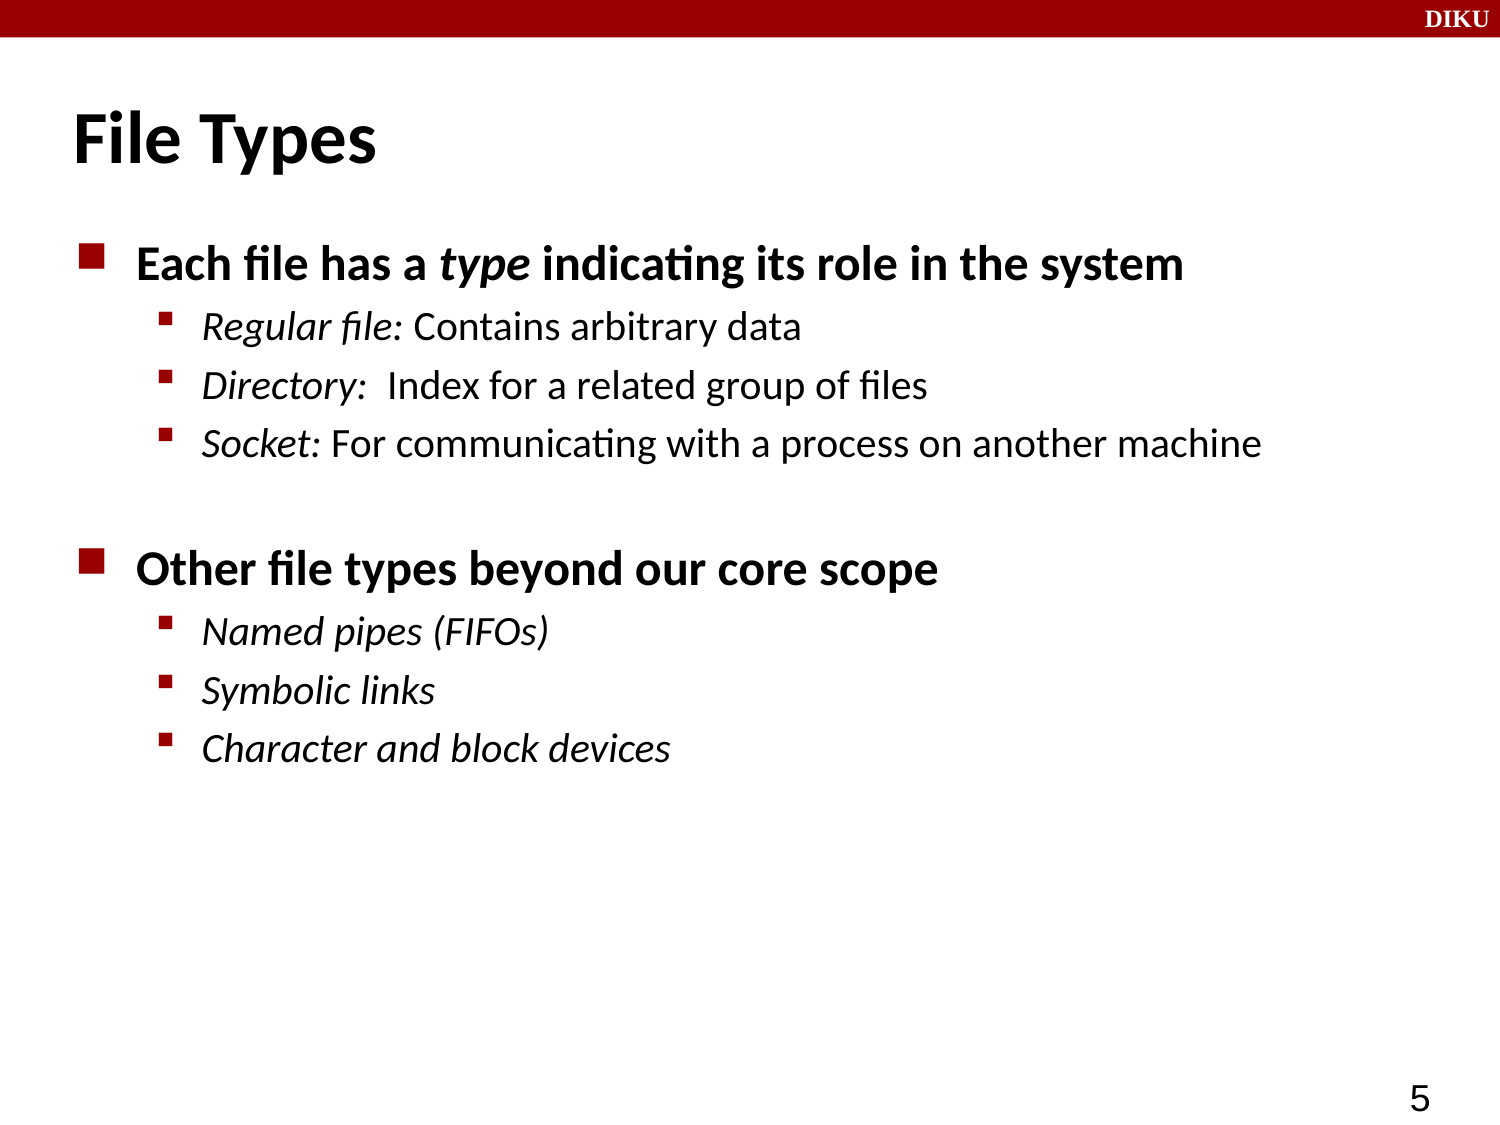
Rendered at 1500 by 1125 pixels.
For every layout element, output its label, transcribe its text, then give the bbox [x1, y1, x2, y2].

text_box Each file has a type indicating its role in the system Regular file: Contains arbitrary data Directory: Index for a related group of files Socket: For communicating with a process on another machine Other file types beyond our core scope Named pipes (FIFOs) Symbolic links Character and block devices [65, 223, 1361, 1039]
text_box File Types [58, 71, 1304, 197]
